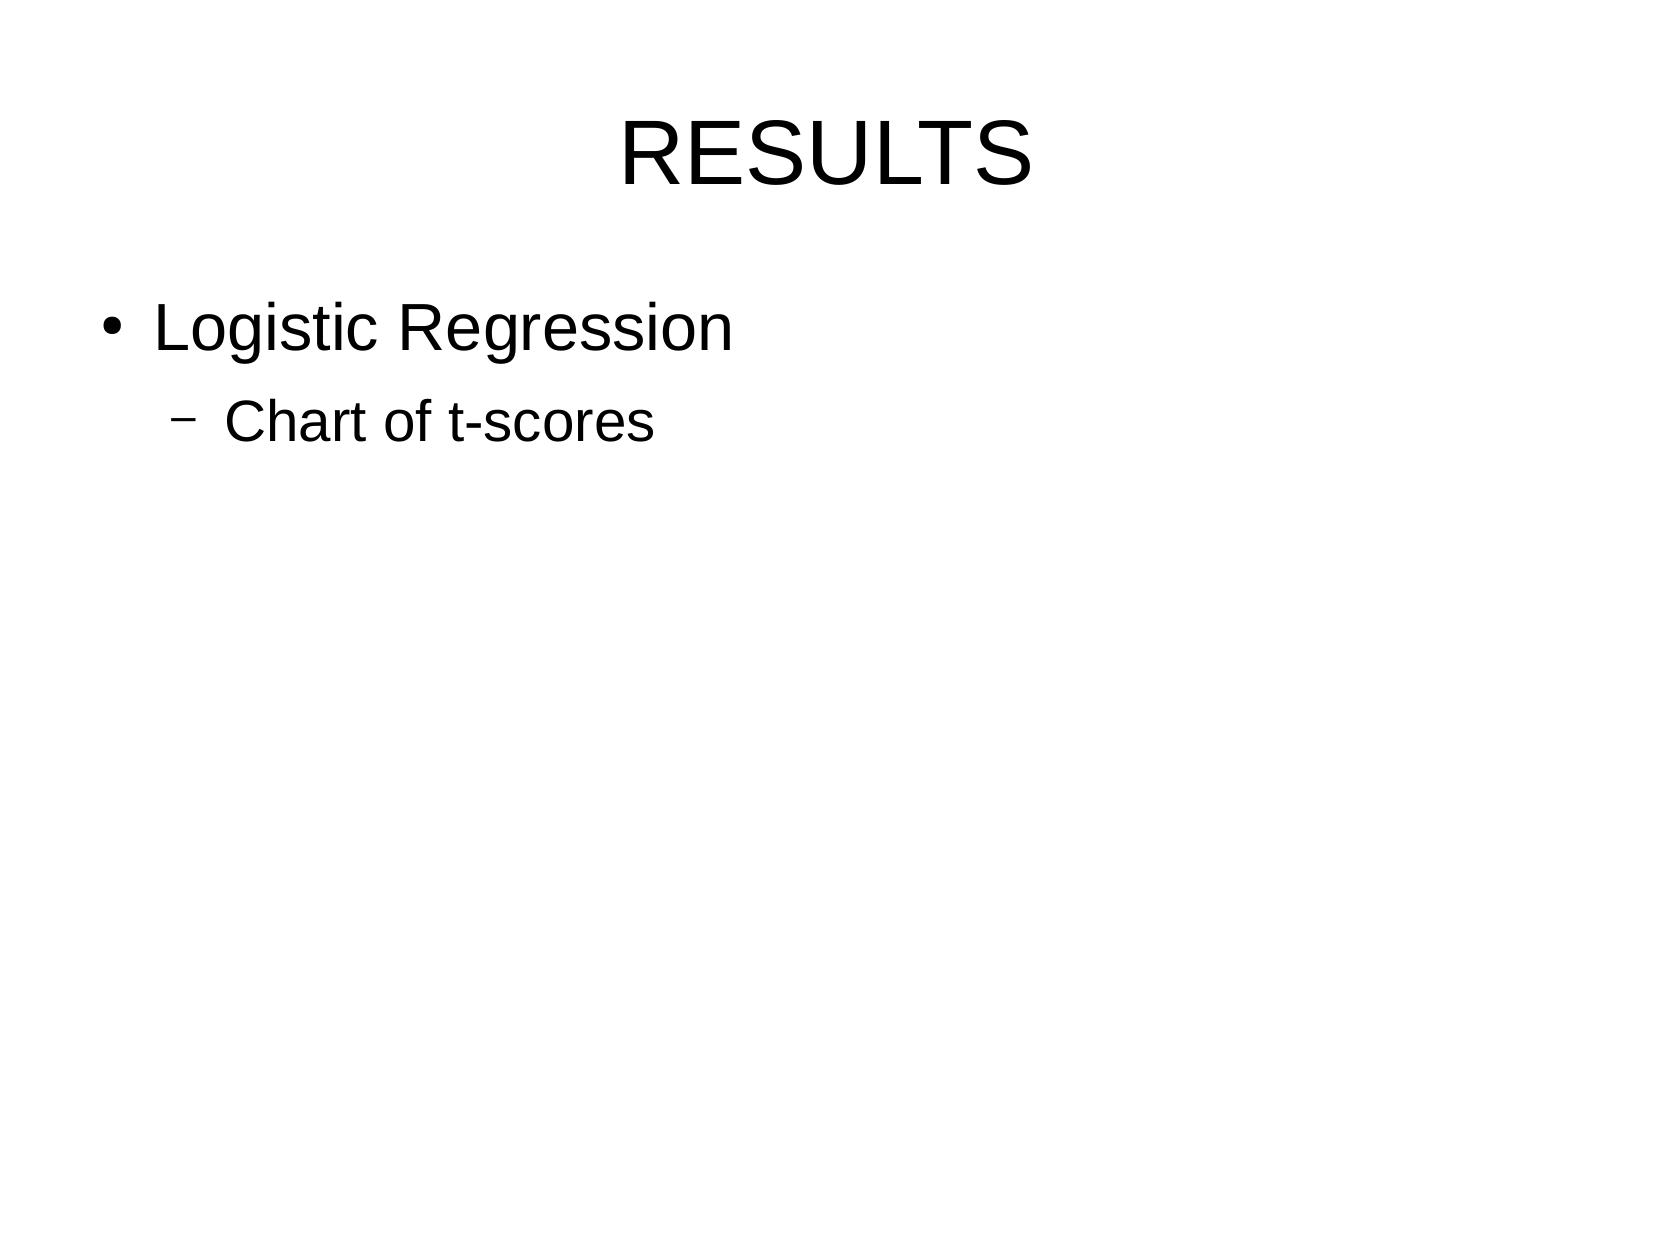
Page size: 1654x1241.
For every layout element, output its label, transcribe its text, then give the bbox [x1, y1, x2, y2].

title RESULTS [82, 49, 1571, 257]
list Logistic Regression Chart of t-scores [82, 290, 1571, 1010]
